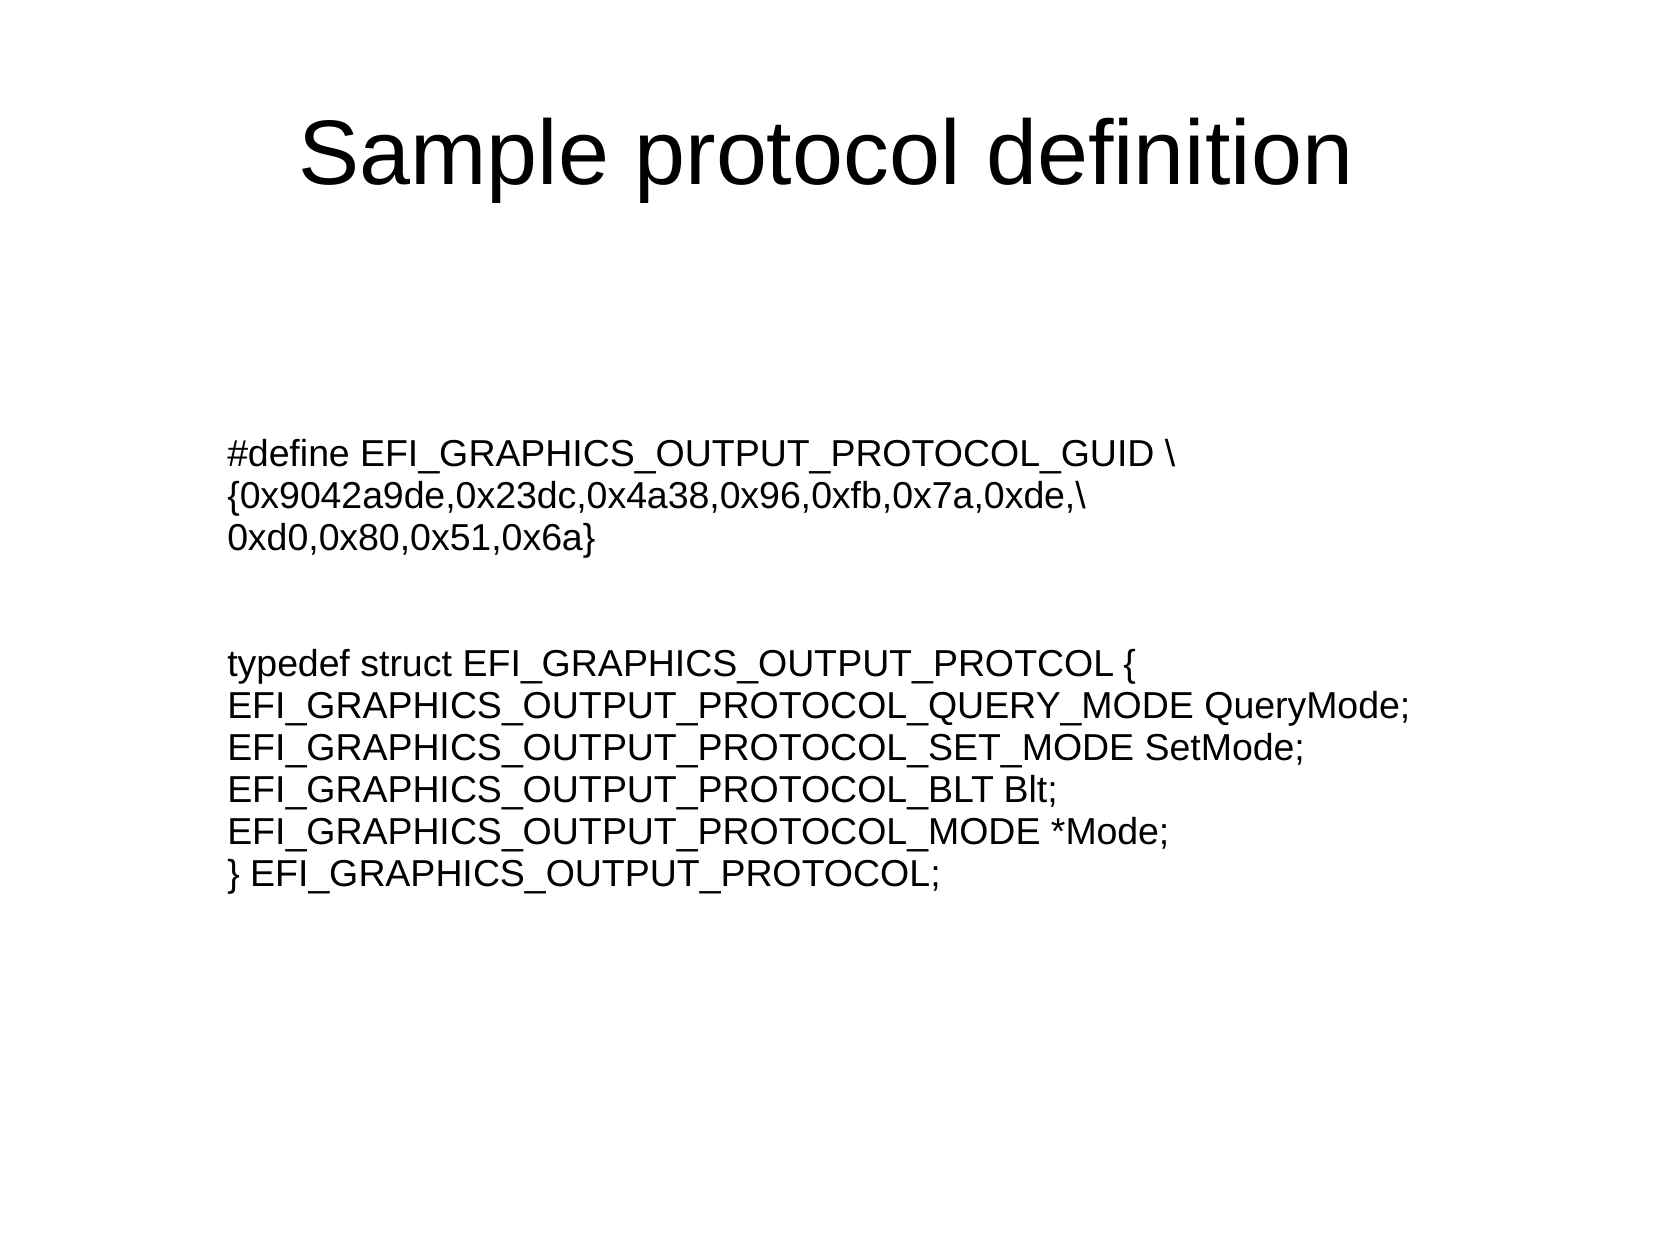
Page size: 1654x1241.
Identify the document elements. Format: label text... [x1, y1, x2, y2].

text_box #define EFI_GRAPHICS_OUTPUT_PROTOCOL_GUID \ {0x9042a9de,0x23dc,0x4a38,0x96,0xfb,0x7a,0xde,\ 0xd0,0x80,0x51,0x6a} typedef struct EFI_GRAPHICS_OUTPUT_PROTCOL { EFI_GRAPHICS_OUTPUT_PROTOCOL_QUERY_MODE QueryMode; EFI_GRAPHICS_OUTPUT_PROTOCOL_SET_MODE SetMode; EFI_GRAPHICS_OUTPUT_PROTOCOL_BLT Blt; EFI_GRAPHICS_OUTPUT_PROTOCOL_MODE *Mode; } EFI_GRAPHICS_OUTPUT_PROTOCOL; [212, 425, 1453, 986]
title Sample protocol definition [82, 49, 1571, 257]
